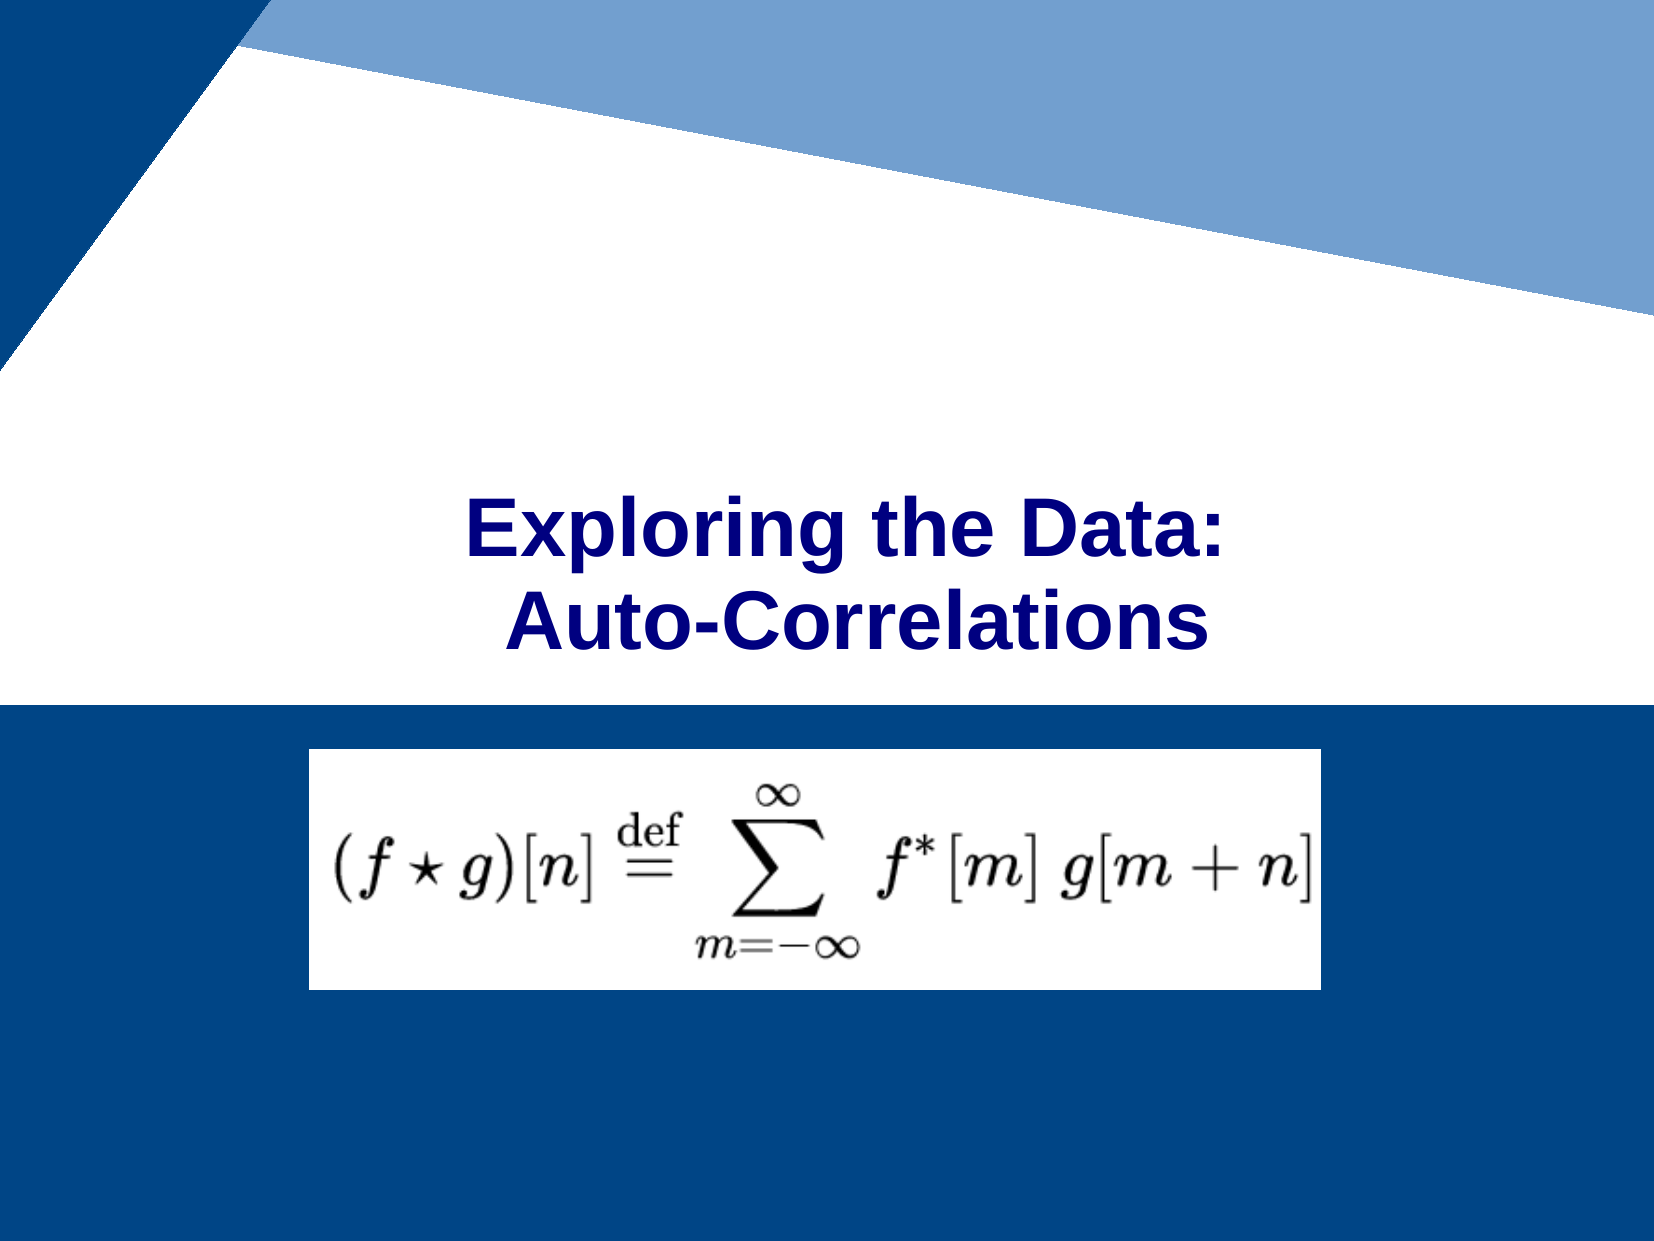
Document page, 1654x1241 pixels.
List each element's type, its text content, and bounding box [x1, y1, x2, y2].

picture [309, 749, 1321, 991]
text_box [0, 705, 1654, 1241]
text_box [0, 0, 1654, 371]
text_box Exploring the Data: Auto-Correlations [450, 474, 1256, 676]
